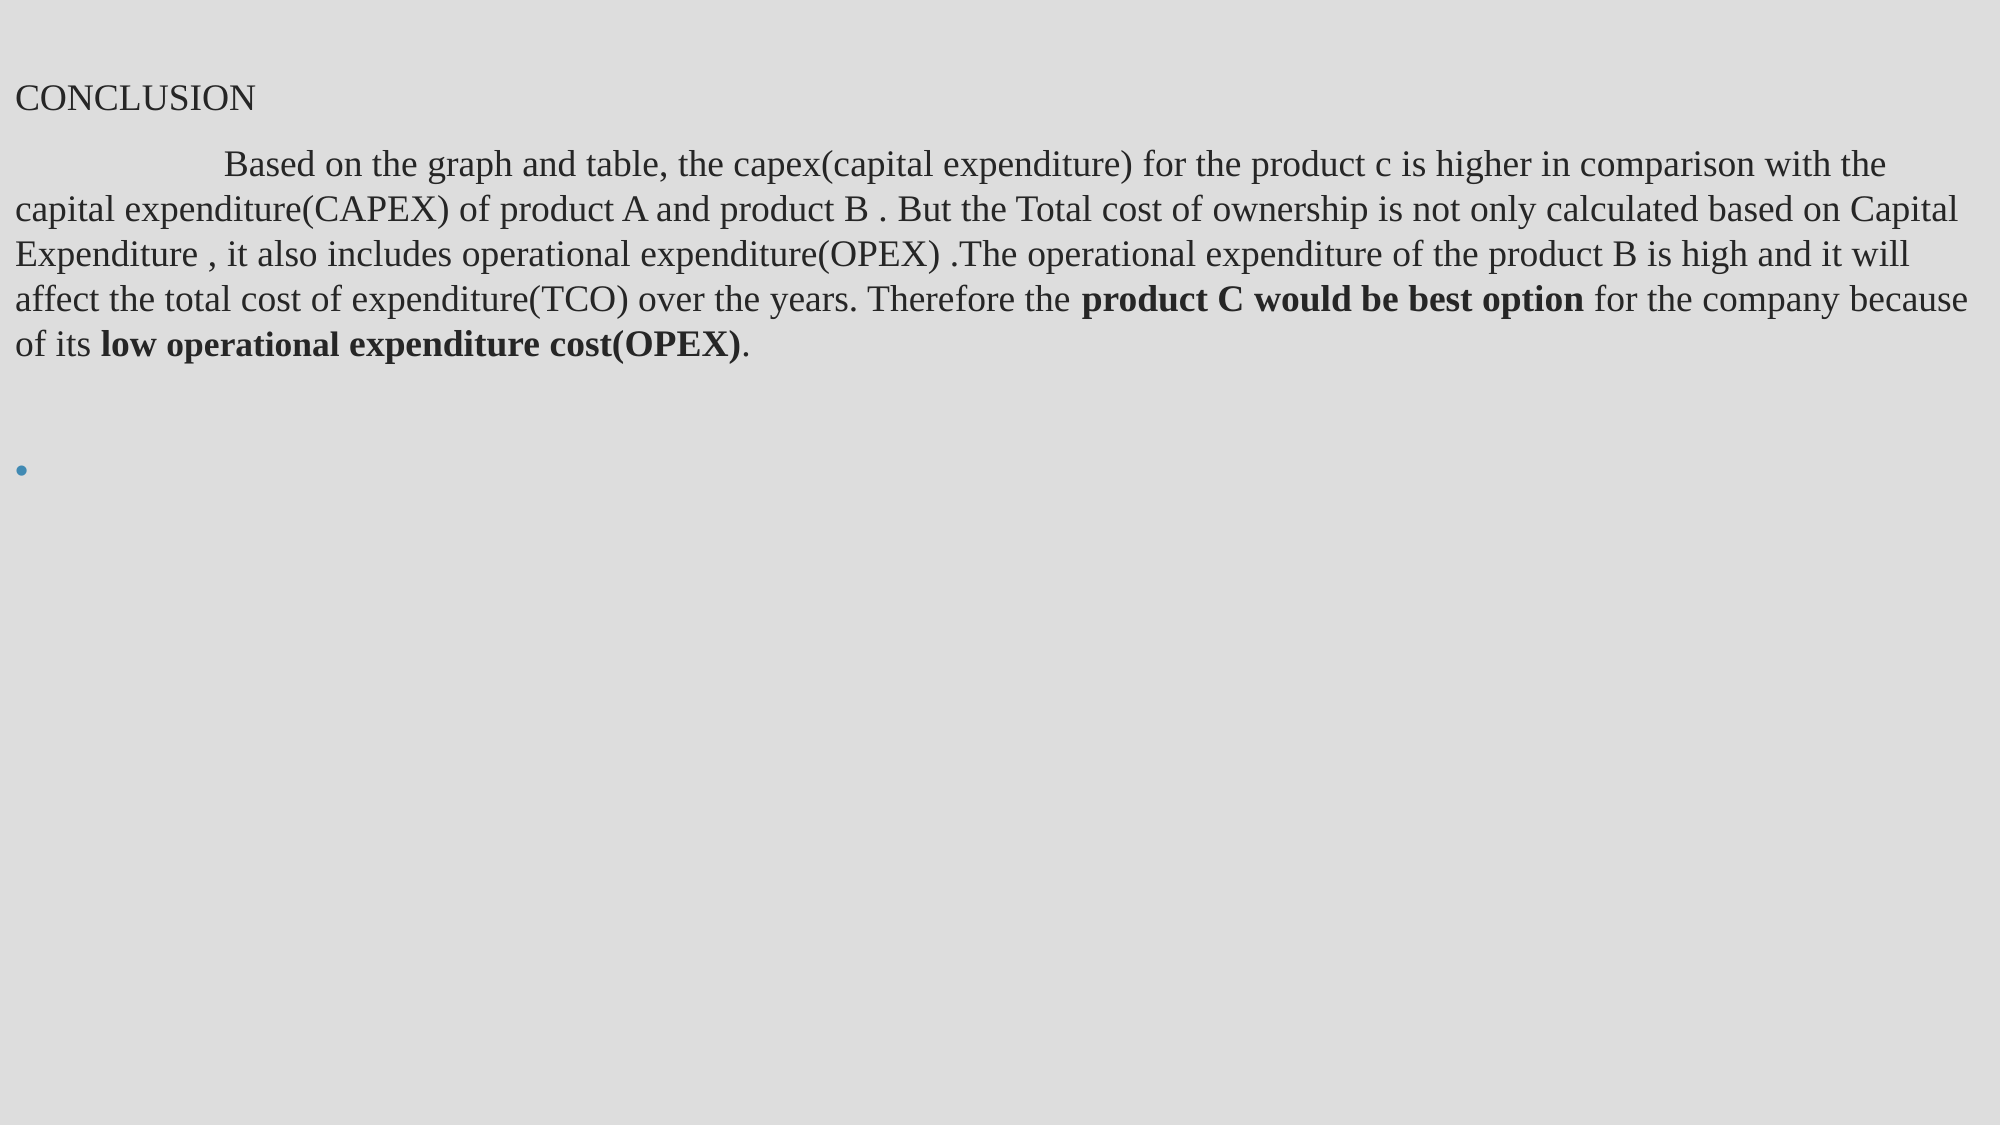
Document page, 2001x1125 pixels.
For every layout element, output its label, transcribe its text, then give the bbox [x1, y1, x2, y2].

list CONCLUSION Based on the graph and table, the capex(capital expenditure) for the product c is higher in comparison with the capital expenditure(CAPEX) of product A and product B . But the Total cost of ownership is not only calculated based on Capital Expenditure , it also includes operational expenditure(OPEX) .The operational expenditure of the product B is high and it will affect the total cost of expenditure(TCO) over the years. Therefore the product C would be best option for the company because of its low operational expenditure cost(OPEX). [0, 0, 2000, 1125]
